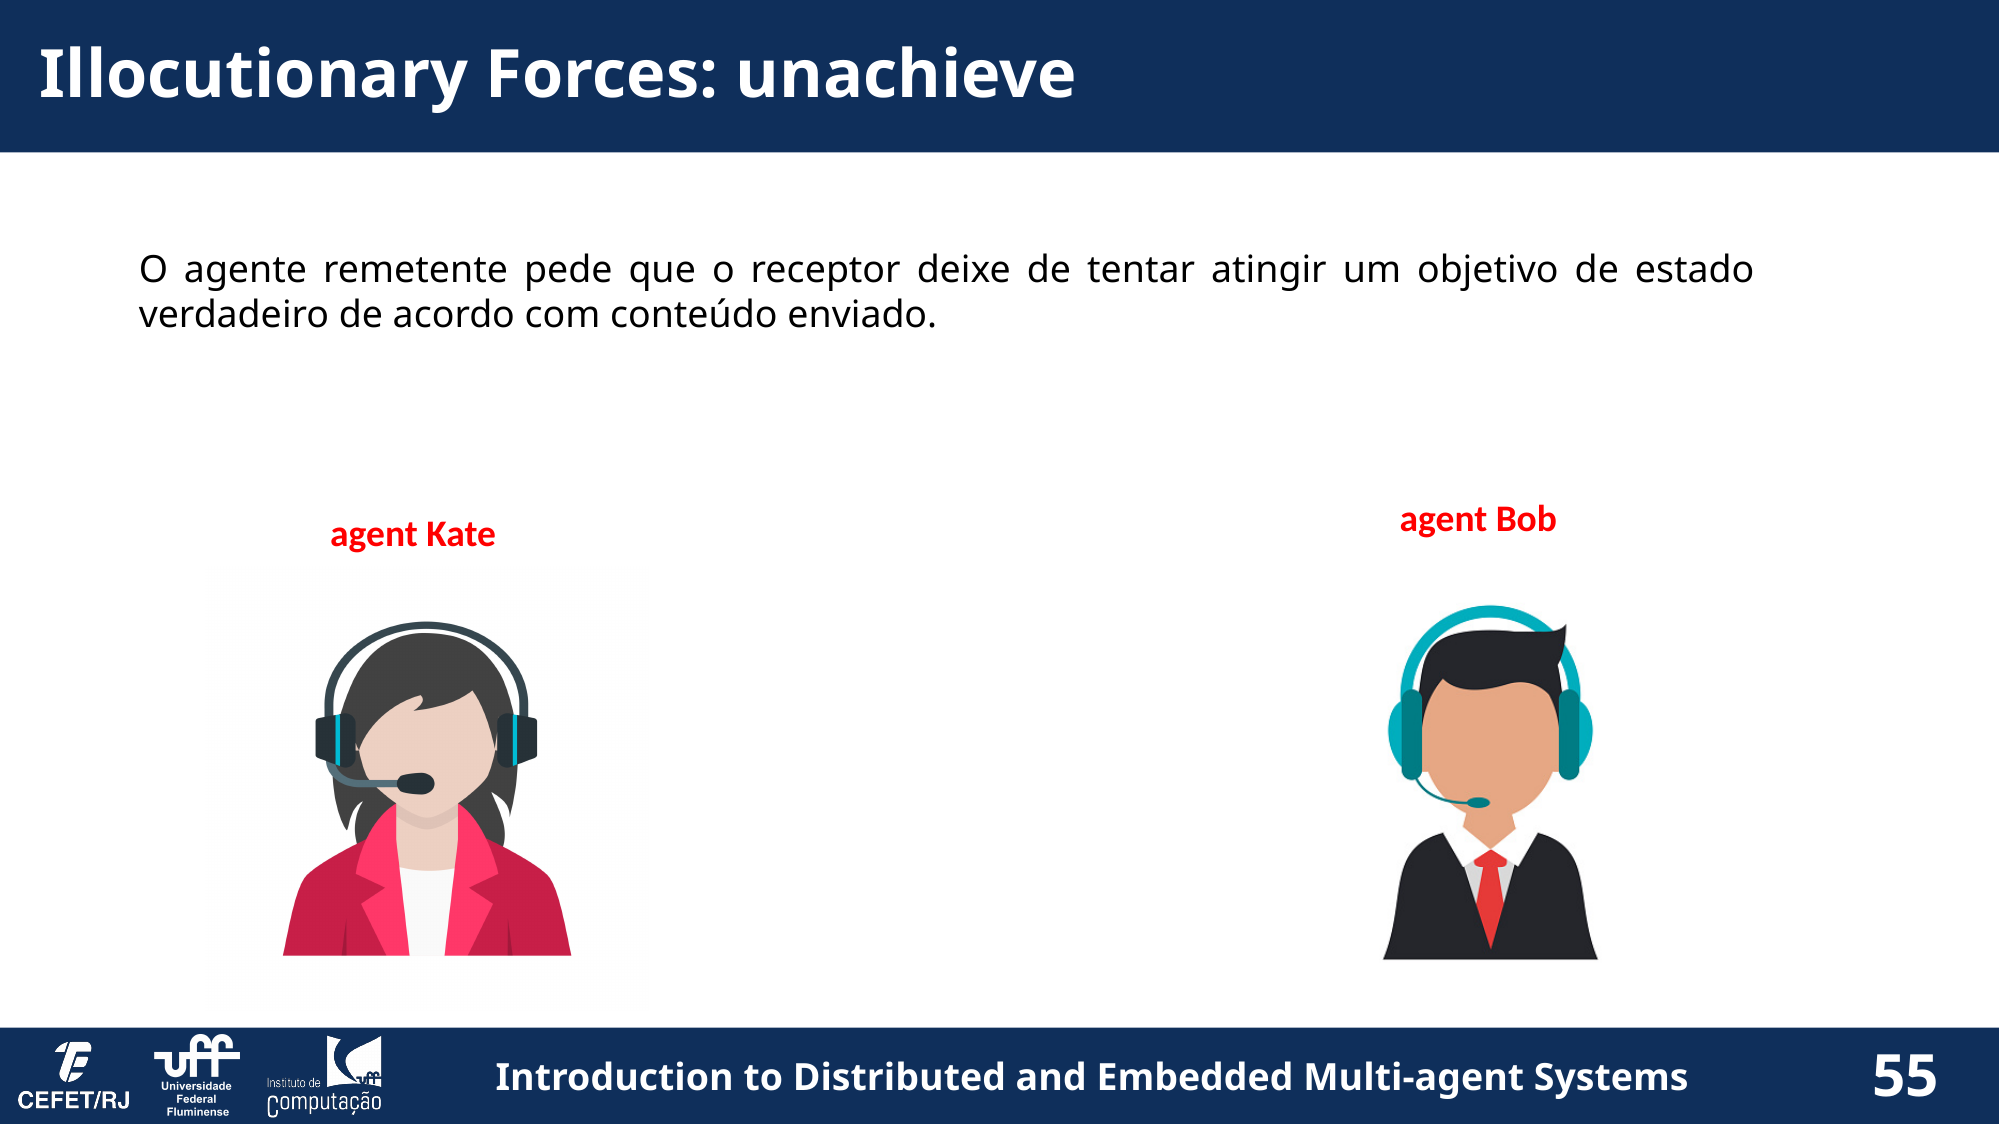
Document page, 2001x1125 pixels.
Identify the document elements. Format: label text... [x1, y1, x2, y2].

picture [265, 1033, 383, 1118]
picture [1268, 560, 1713, 1005]
text_box agent Kate [295, 501, 531, 562]
picture [205, 566, 649, 1011]
picture [18, 1021, 129, 1125]
text_box Illocutionary Forces: unachieve [25, 23, 1999, 119]
text_box agent Bob [1360, 486, 1596, 547]
text_box O agente remetente pede que o receptor deixe de tentar atingir um objetivo de estado verdadeiro de acordo com conteúdo enviado. [123, 237, 1771, 343]
picture [153, 1033, 241, 1121]
